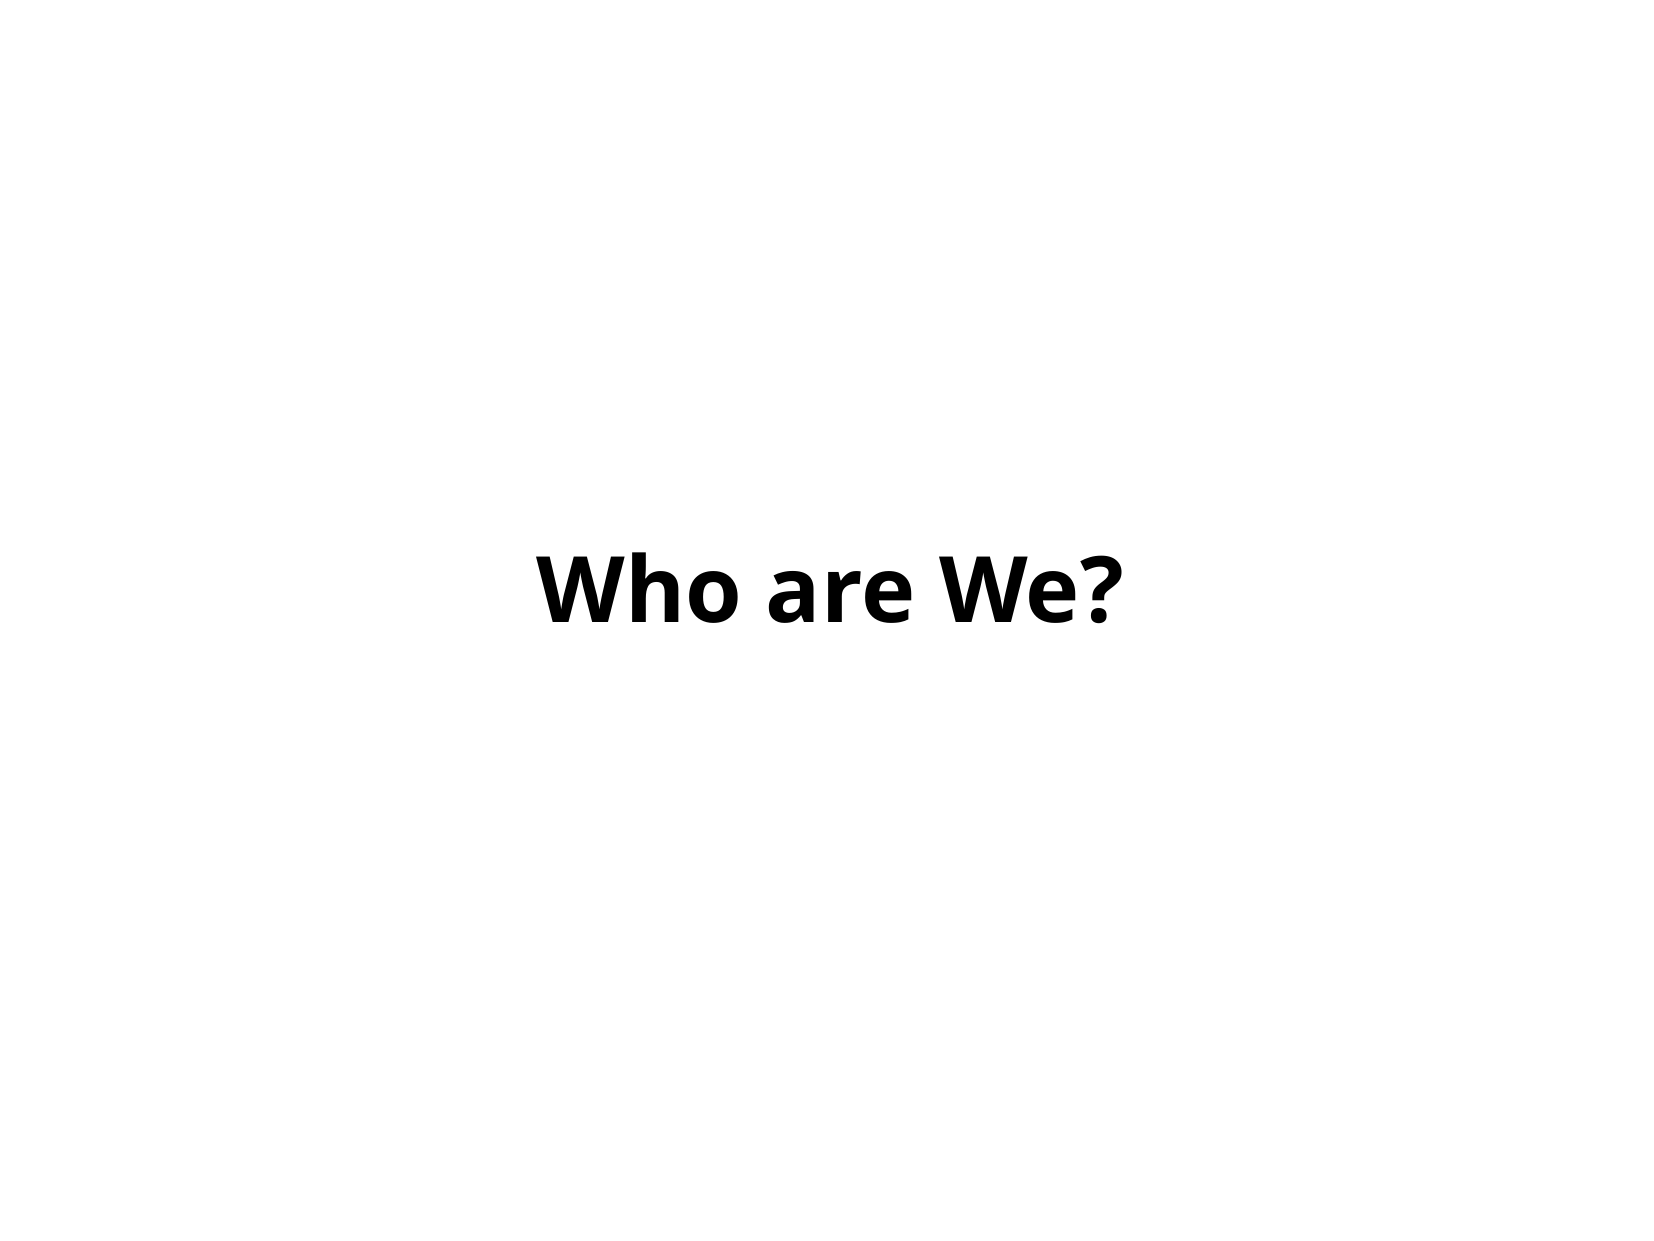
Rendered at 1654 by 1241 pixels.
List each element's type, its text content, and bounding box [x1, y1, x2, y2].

title Who are We? [86, 483, 1575, 691]
